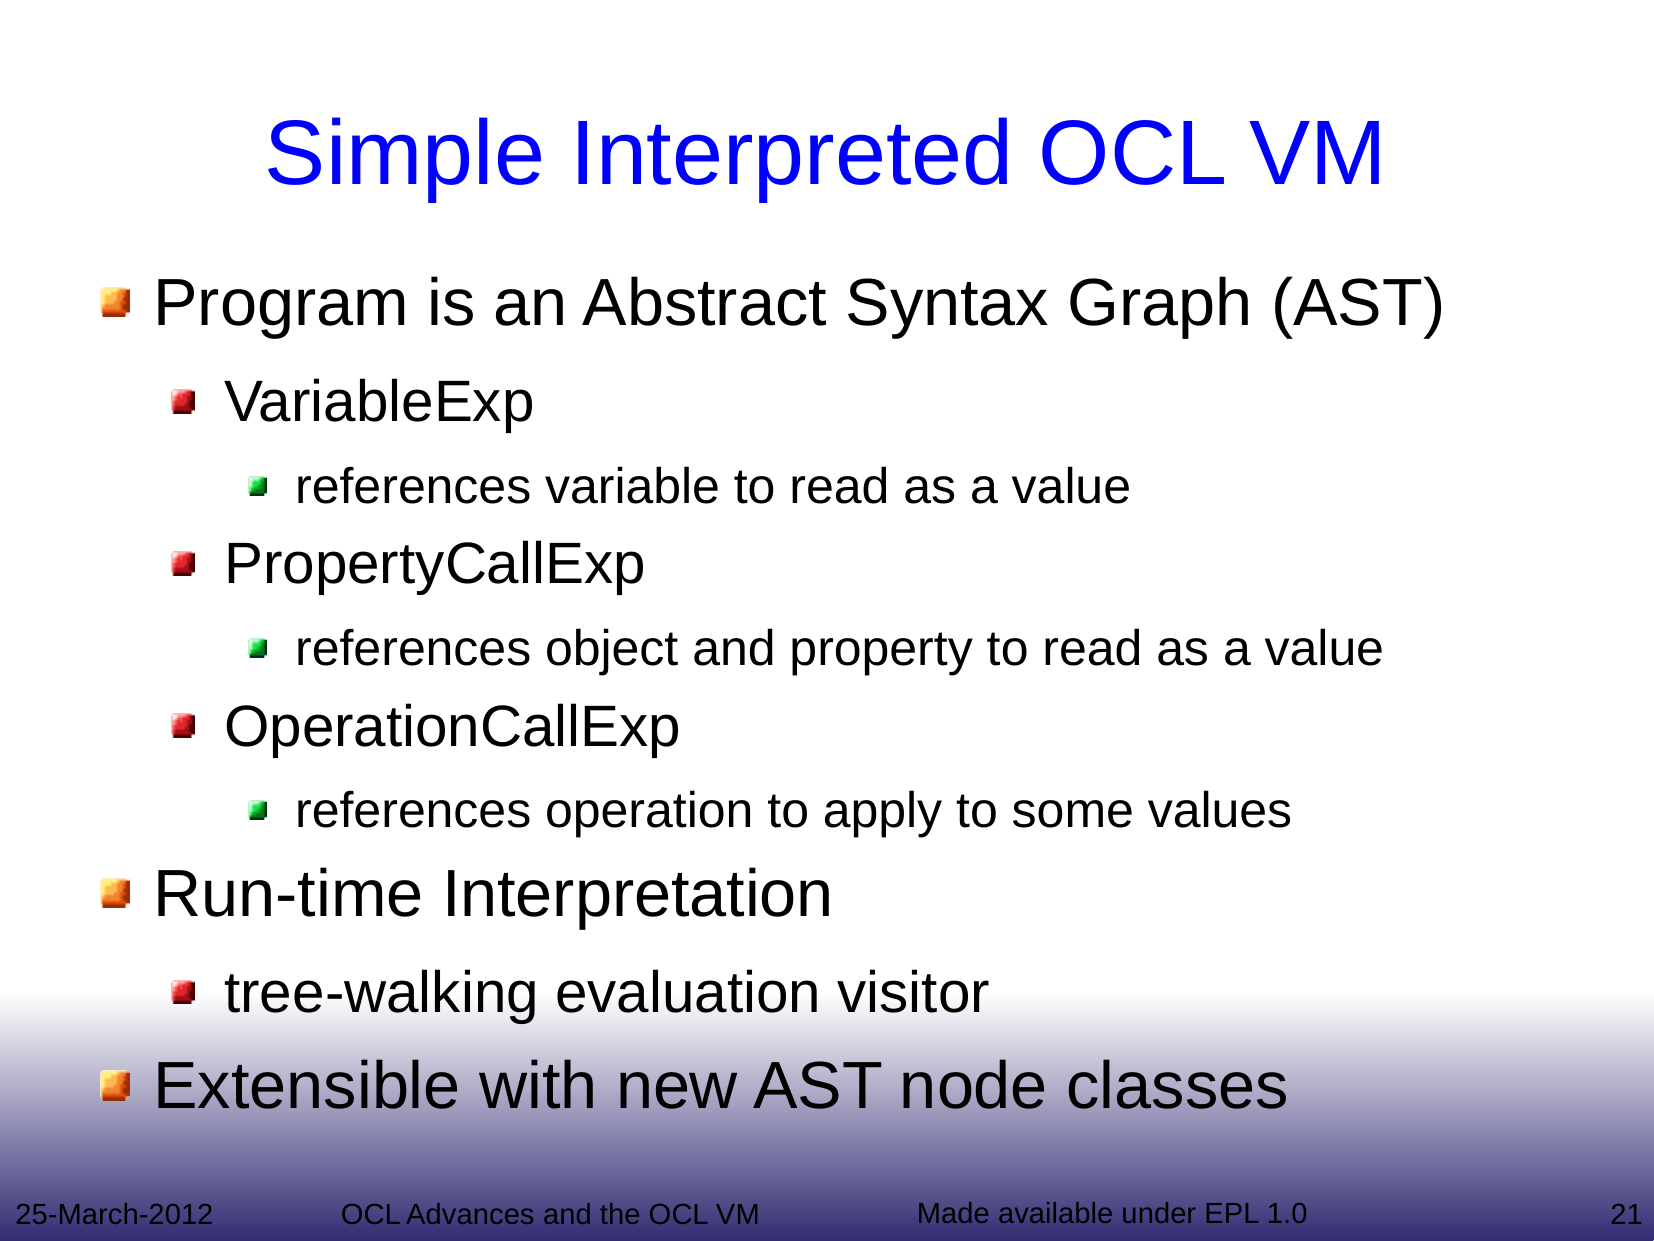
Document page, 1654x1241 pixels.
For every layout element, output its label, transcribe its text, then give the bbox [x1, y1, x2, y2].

title Simple Interpreted OCL VM [82, 49, 1571, 257]
list Program is an Abstract Syntax Graph (AST) VariableExp references variable to read as a value PropertyCallExp references object and property to read as a value OperationCallExp references operation to apply to some values Run-time Interpretation tree-walking evaluation visitor Extensible with new AST node classes [82, 264, 1571, 1123]
